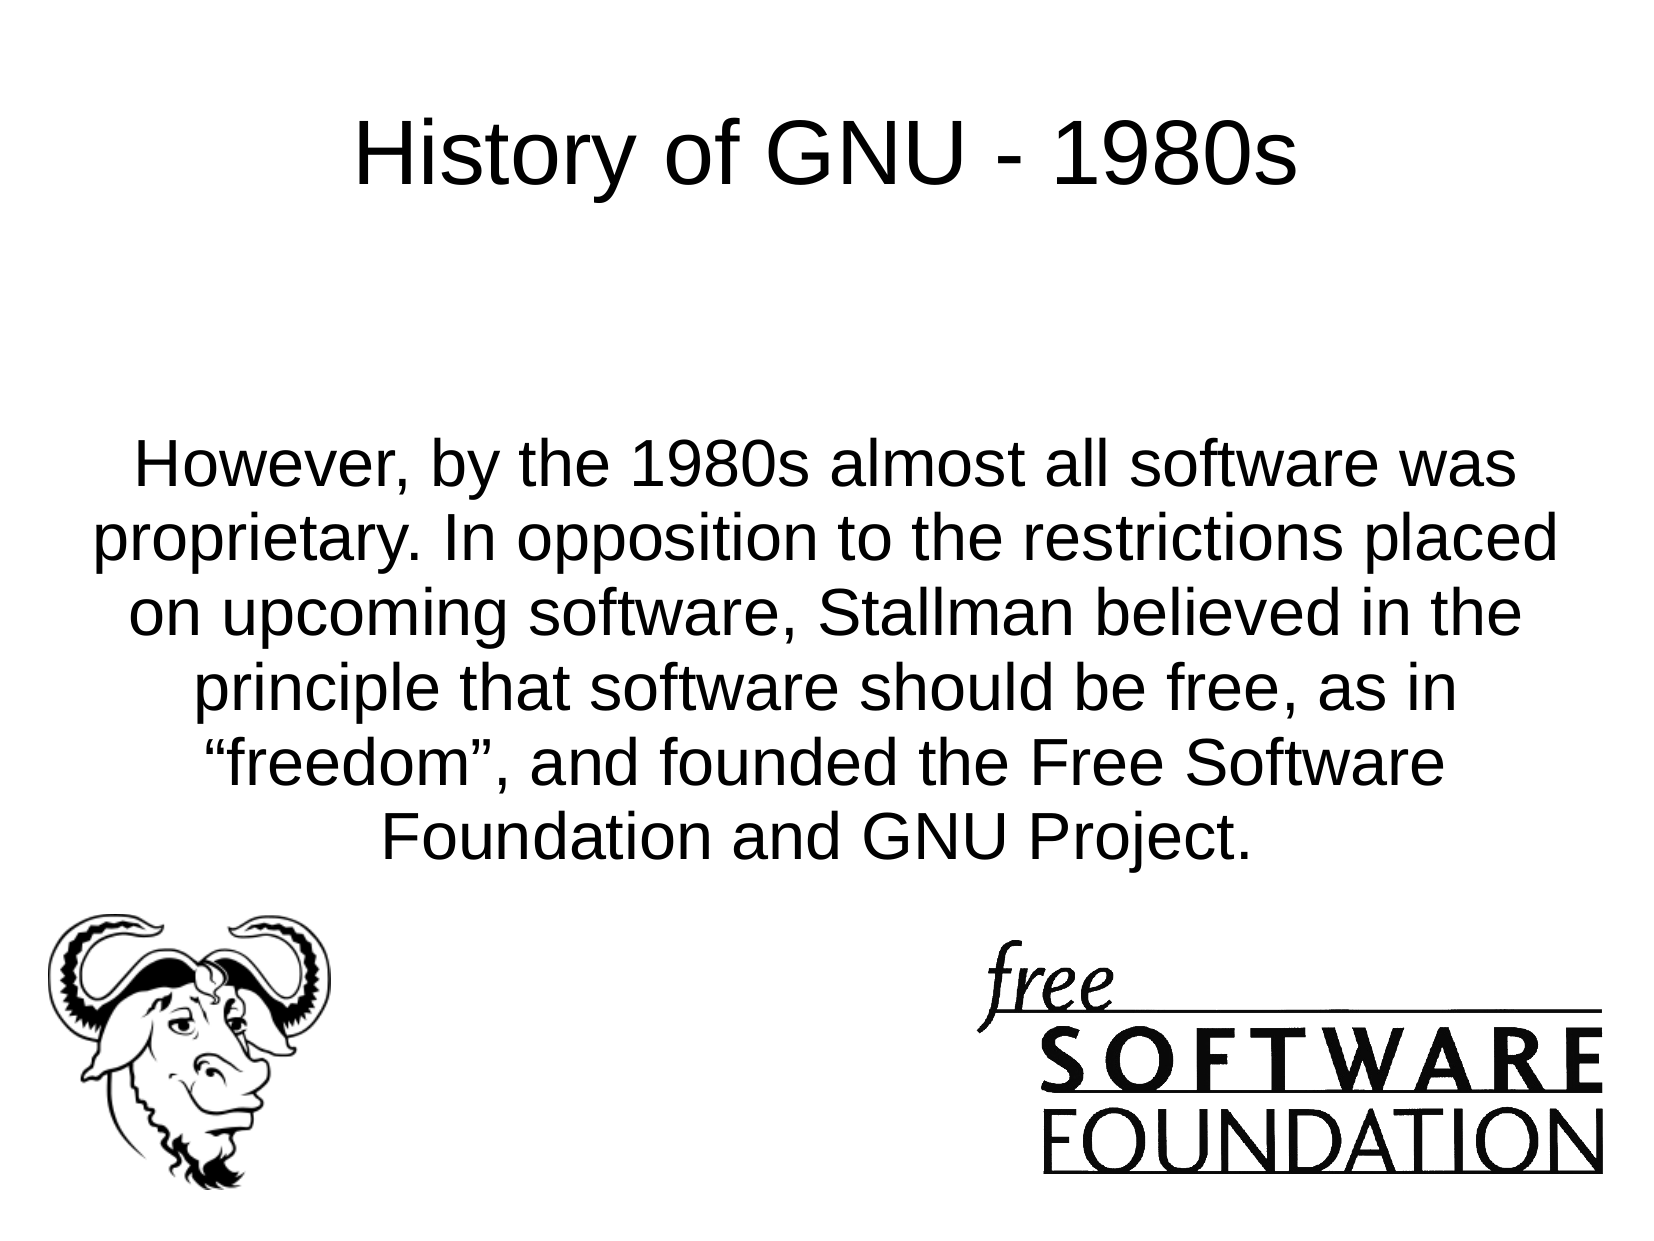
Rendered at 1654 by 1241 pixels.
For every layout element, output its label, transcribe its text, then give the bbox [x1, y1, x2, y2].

title History of GNU - 1980s [82, 49, 1571, 257]
picture [975, 940, 1603, 1174]
picture [48, 914, 331, 1190]
subtitle However, by the 1980s almost all software was proprietary. In opposition to the restrictions placed on upcoming software, Stallman believed in the principle that software should be free, as in “freedom”, and founded the Free Software Foundation and GNU Project. [82, 290, 1571, 1010]
